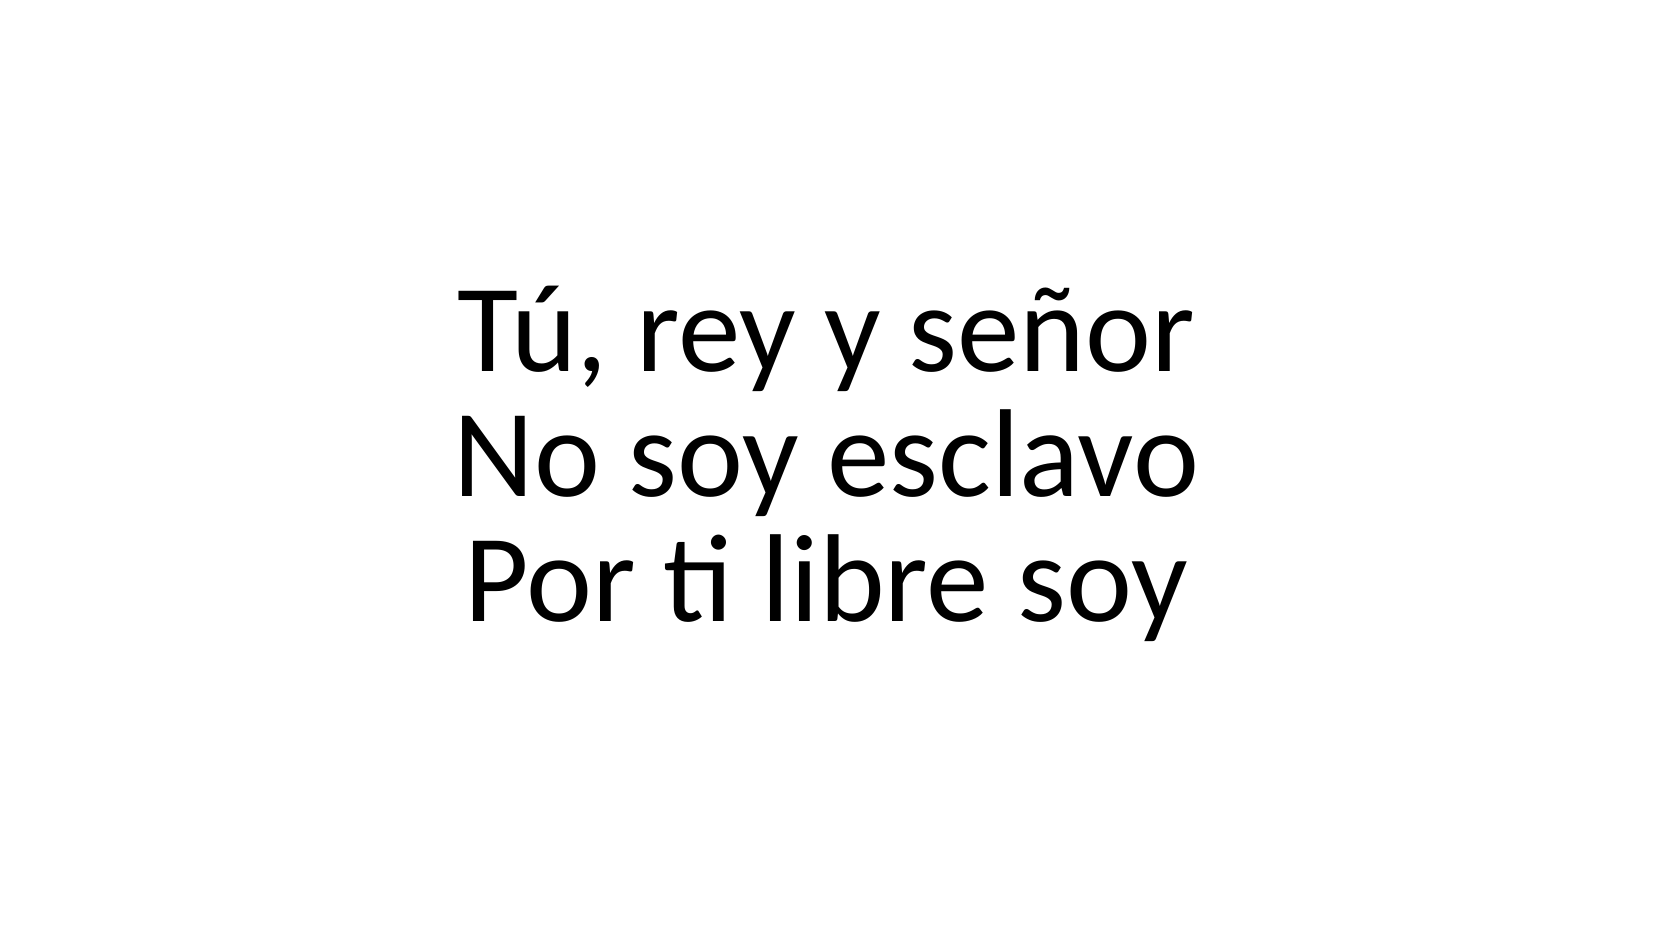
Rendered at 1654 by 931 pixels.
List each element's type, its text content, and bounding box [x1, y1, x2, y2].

title Tú, rey y señor No soy esclavo Por ti libre soy [0, 0, 1654, 931]
